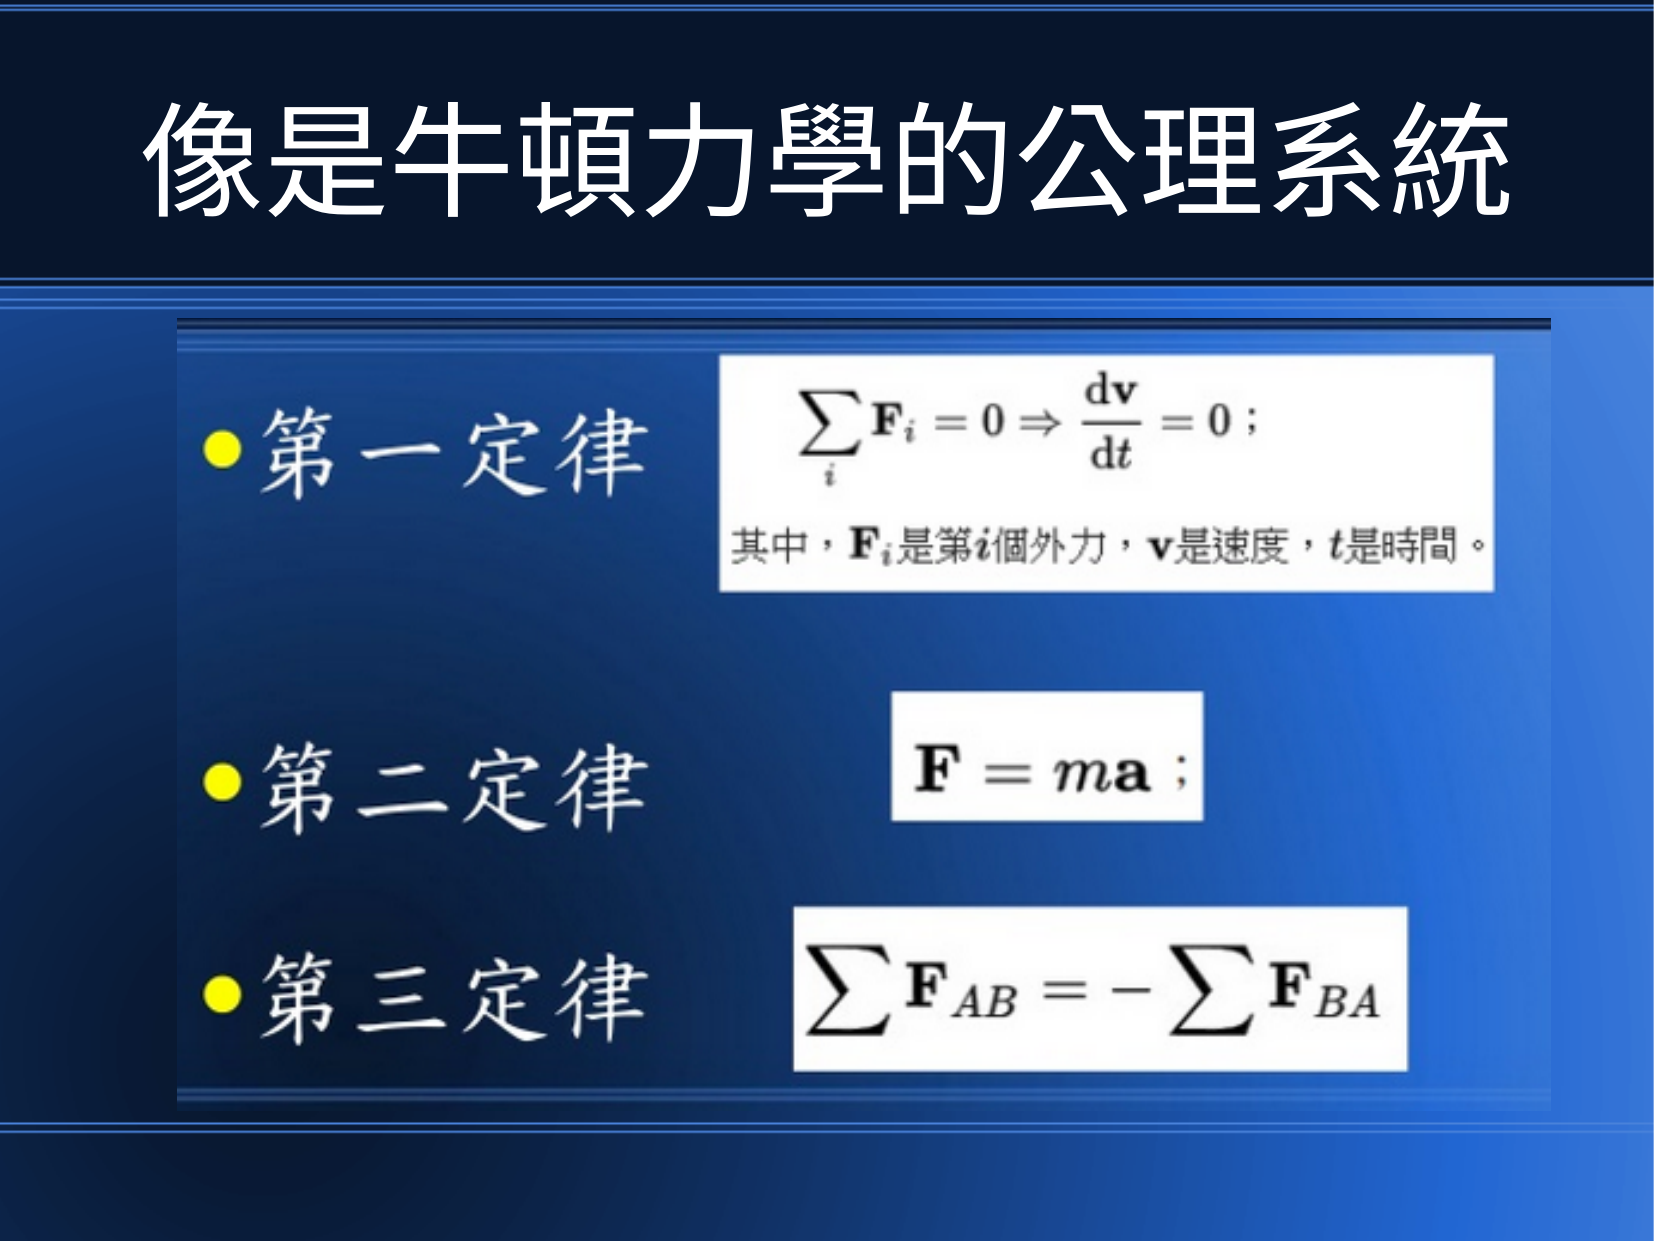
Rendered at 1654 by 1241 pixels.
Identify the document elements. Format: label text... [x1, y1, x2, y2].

title 像是牛頓力學的公理系統 [82, 49, 1571, 257]
picture [0, 0, 1654, 1241]
